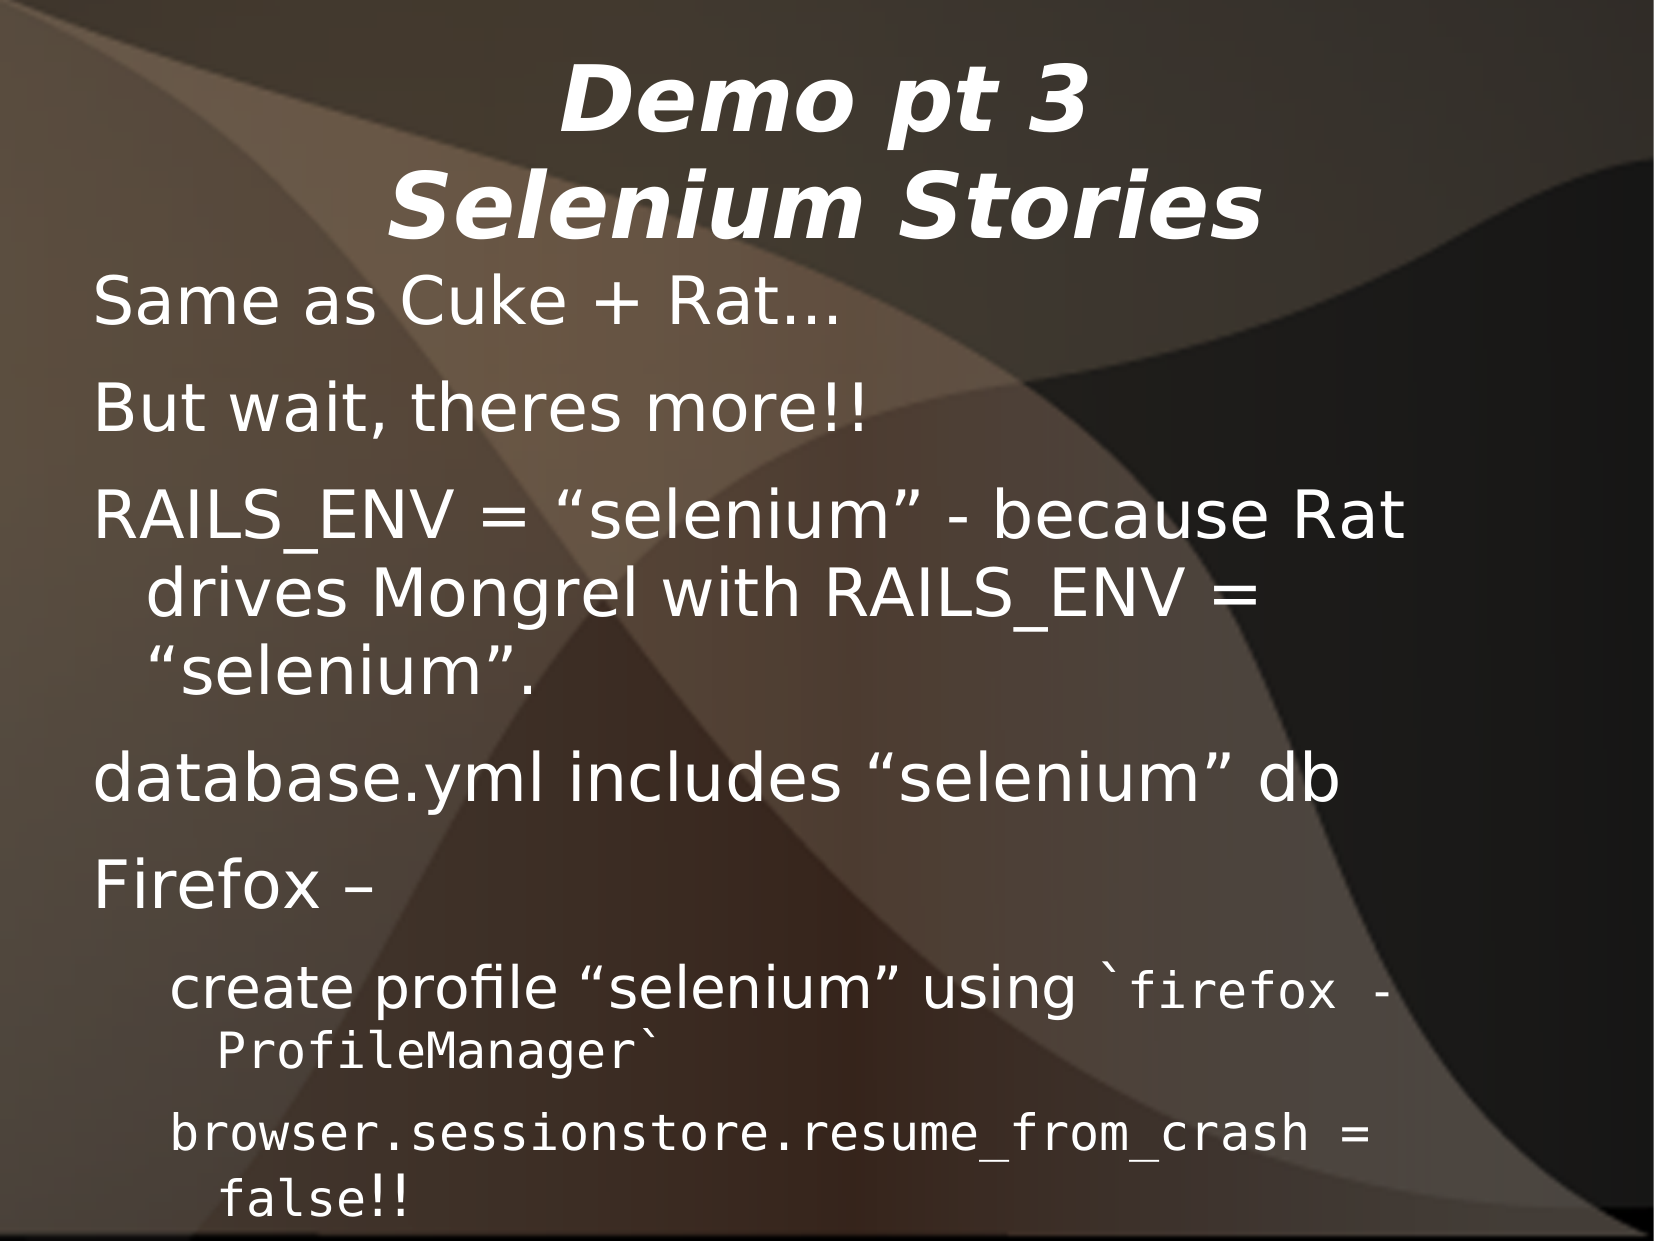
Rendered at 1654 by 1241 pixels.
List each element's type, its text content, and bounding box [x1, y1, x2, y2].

picture [0, 0, 1654, 1241]
list Same as Cuke + Rat... But wait, theres more!! RAILS_ENV = “selenium” - because Rat drives Mongrel with RAILS_ENV = “selenium”. database.yml includes “selenium” db Firefox – create profile “selenium” using `firefox -ProfileManager` browser.sessionstore.resume_from_crash = false!! [75, 262, 1564, 1230]
title Demo pt 3 Selenium Stories [82, 45, 1571, 261]
